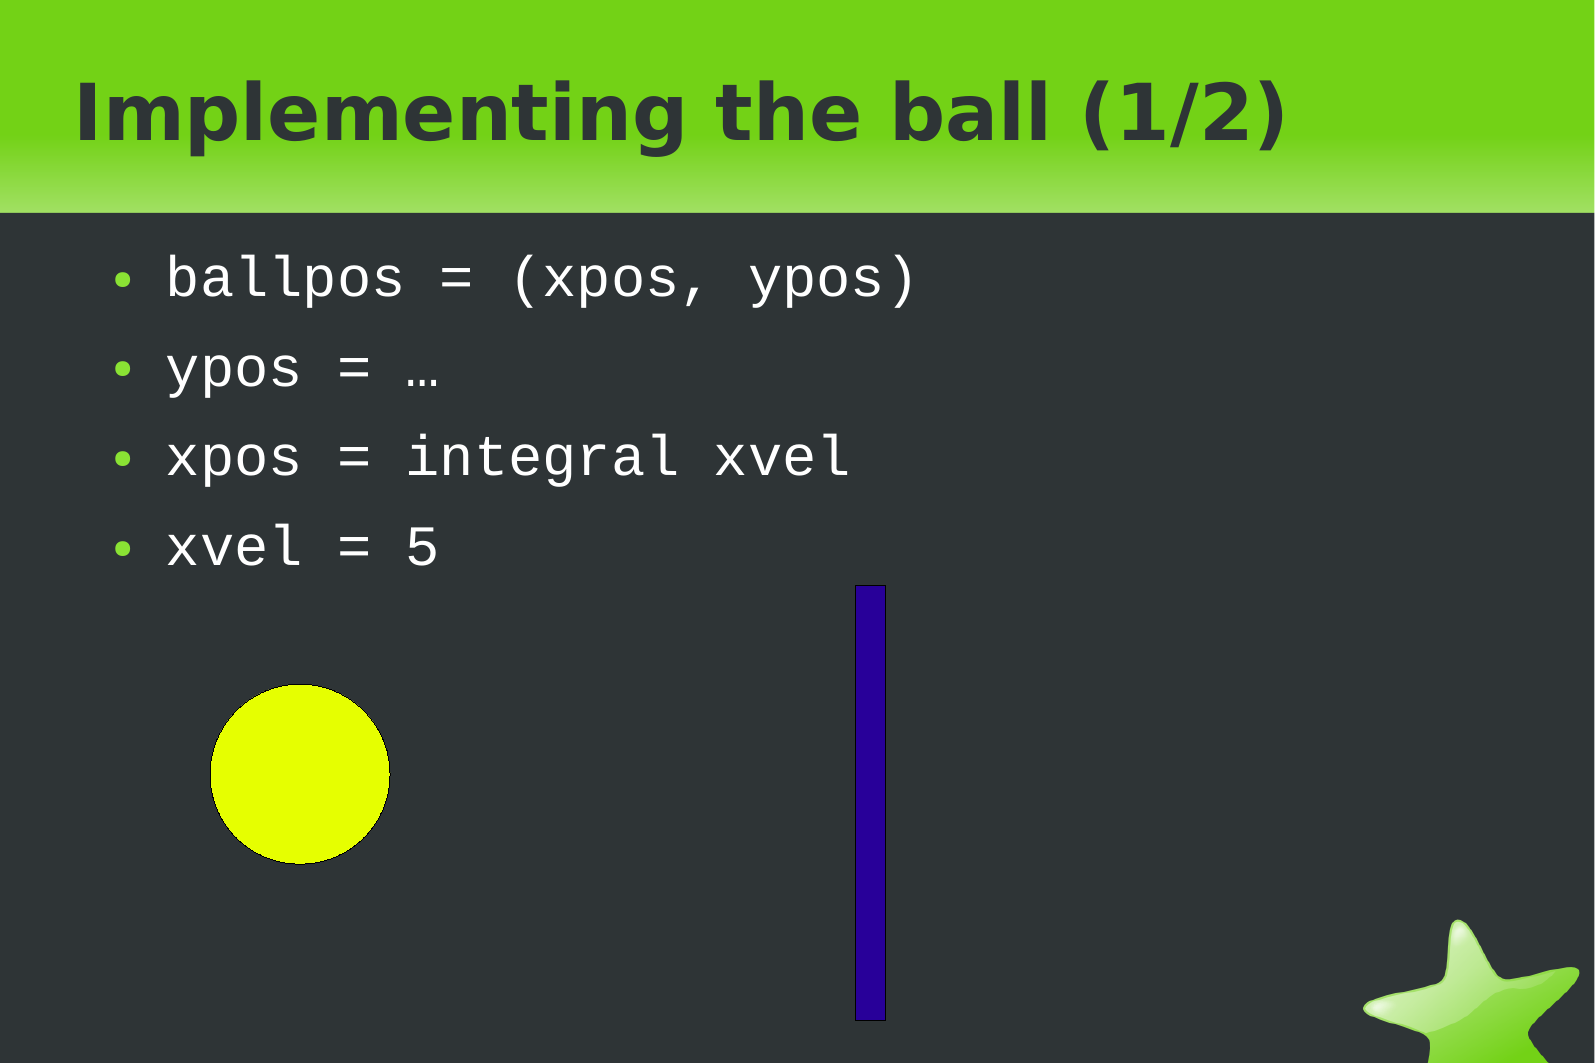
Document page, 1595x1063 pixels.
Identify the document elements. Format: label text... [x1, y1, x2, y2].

text_box [855, 585, 886, 1021]
text_box [210, 684, 391, 865]
picture [0, 0, 1595, 1063]
title Implementing the ball (1/2) [74, 25, 1510, 203]
list ballpos = (xpos, ypos) ypos = … xpos = integral xvel xvel = 5 [79, 248, 1515, 951]
